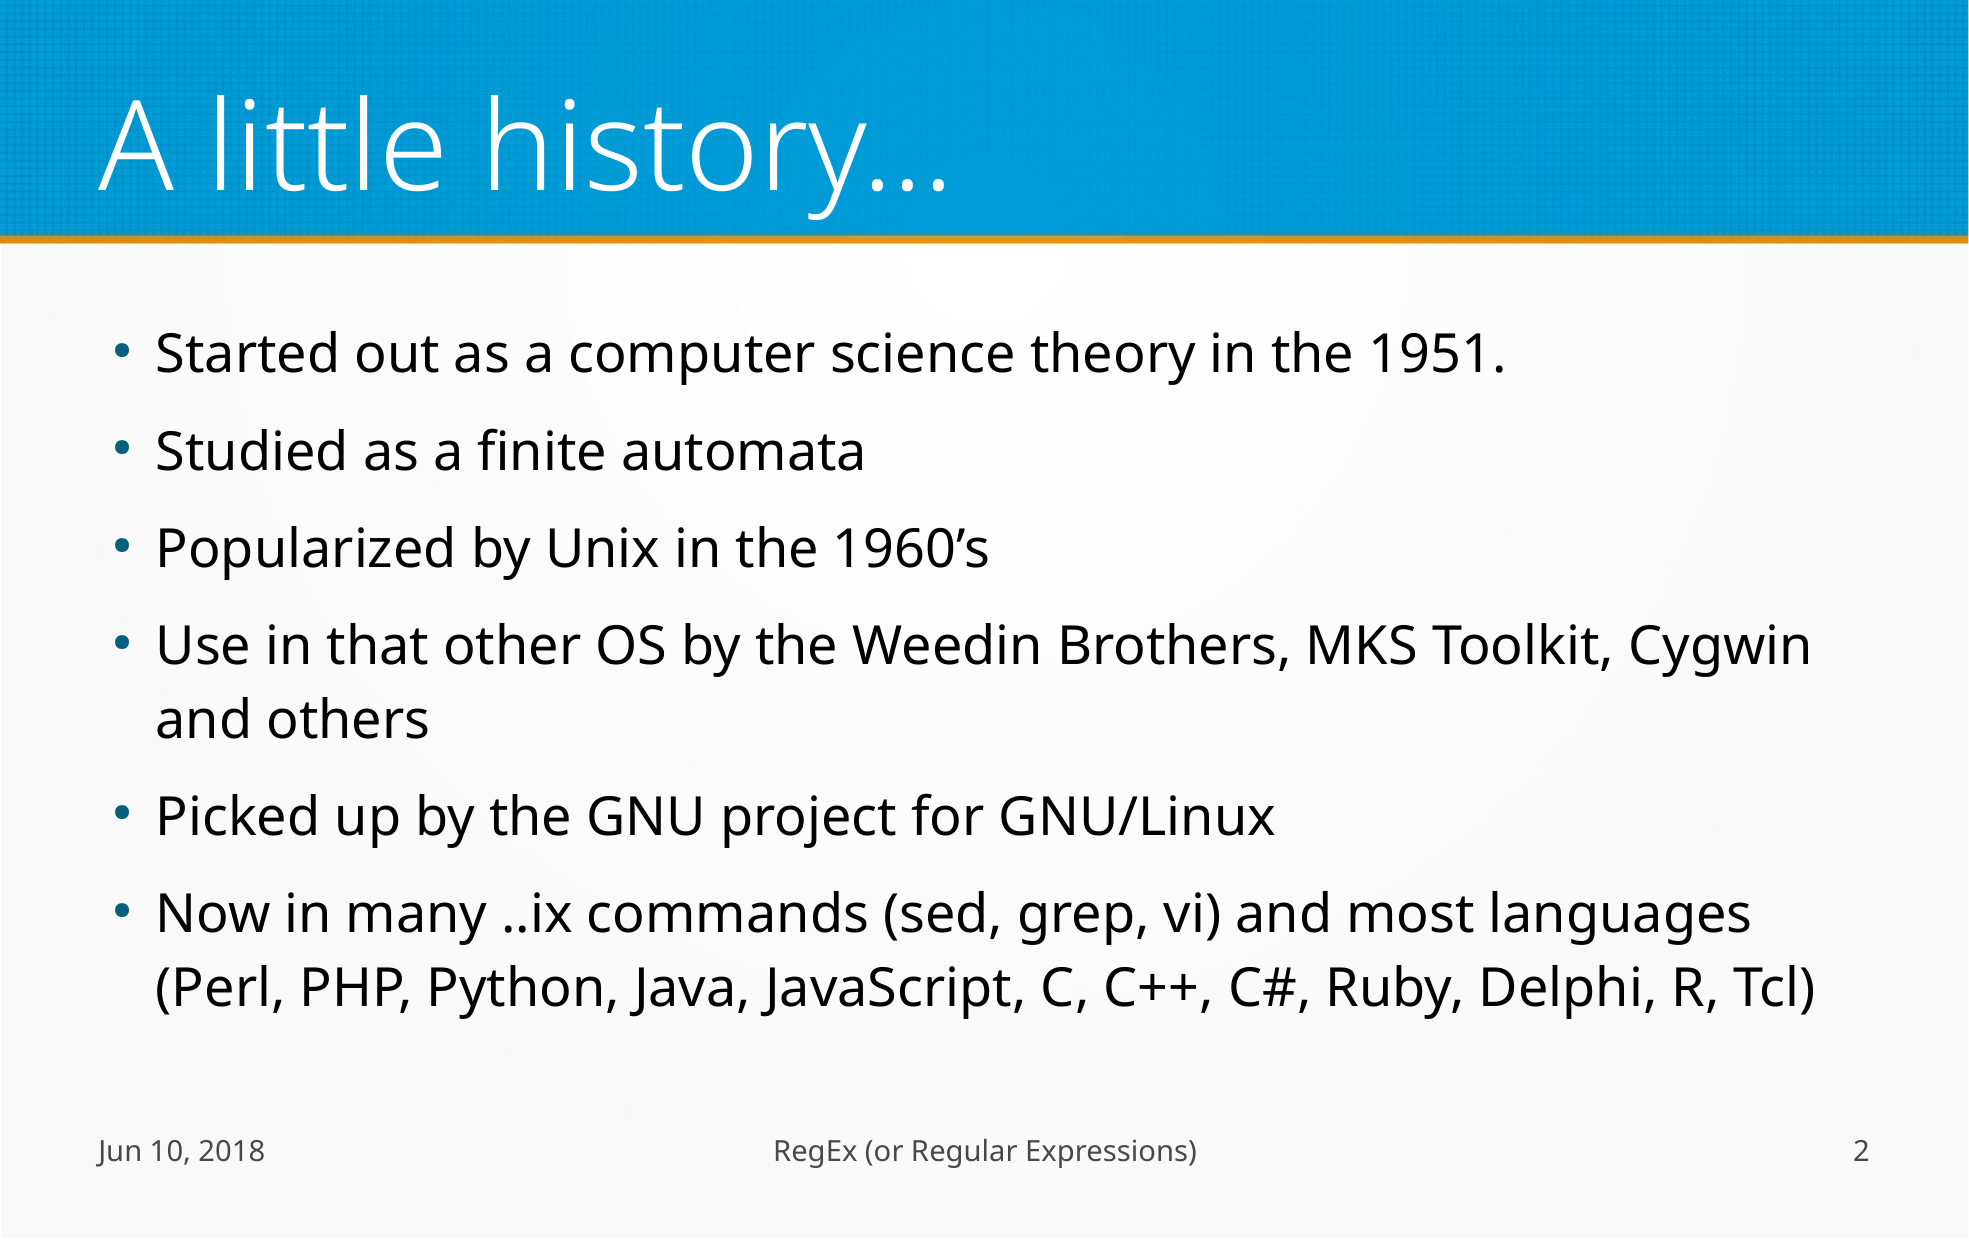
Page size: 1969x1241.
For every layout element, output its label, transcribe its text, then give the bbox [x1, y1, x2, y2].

list Started out as a computer science theory in the 1951. Studied as a finite automata Popularized by Unix in the 1960’s Use in that other OS by the Weedin Brothers, MKS Toolkit, Cygwin and others Picked up by the GNU project for GNU/Linux Now in many ..ix commands (sed, grep, vi) and most languages (Perl, PHP, Python, Java, JavaScript, C, C++, C#, Ruby, Delphi, R, Tcl) [98, 315, 1861, 1081]
picture [0, 233, 1969, 1241]
title A little history... [98, 19, 1870, 227]
